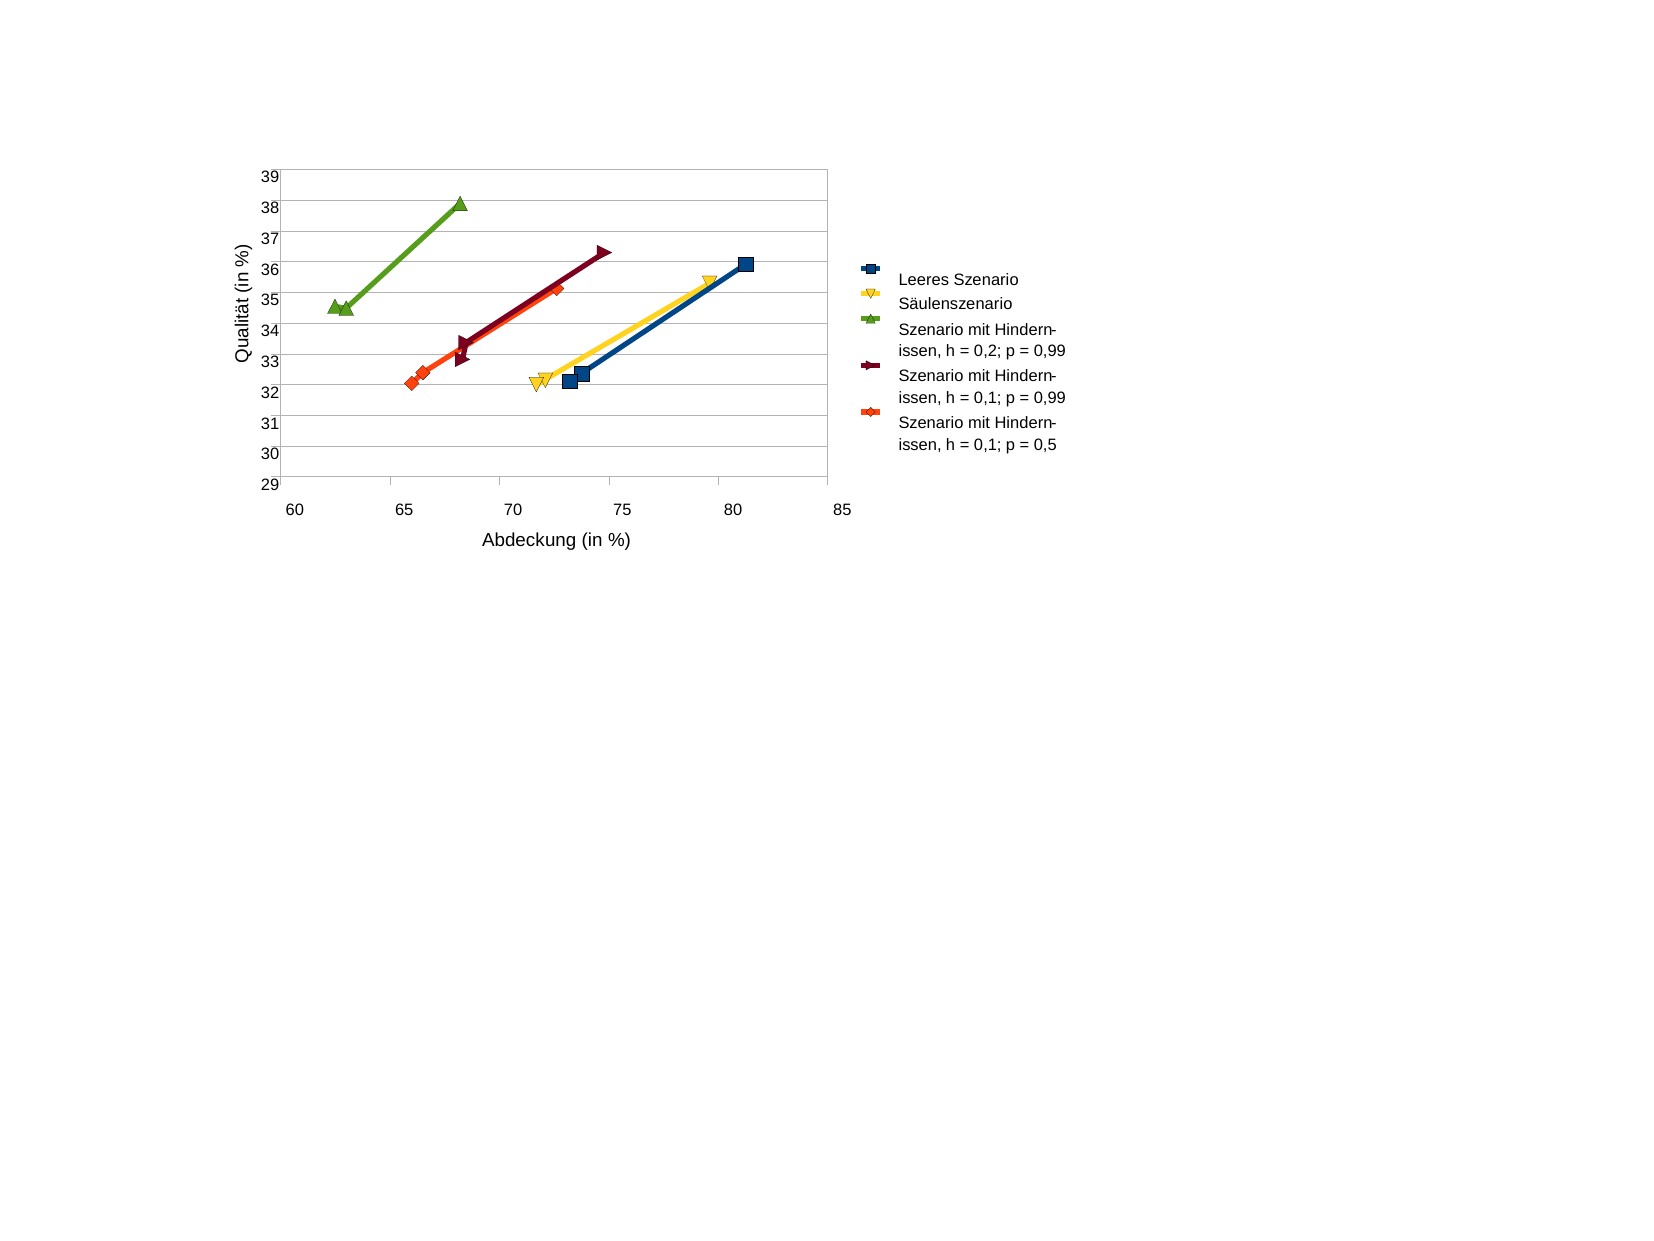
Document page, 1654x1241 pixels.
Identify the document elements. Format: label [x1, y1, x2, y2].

picture [187, 150, 1086, 563]
